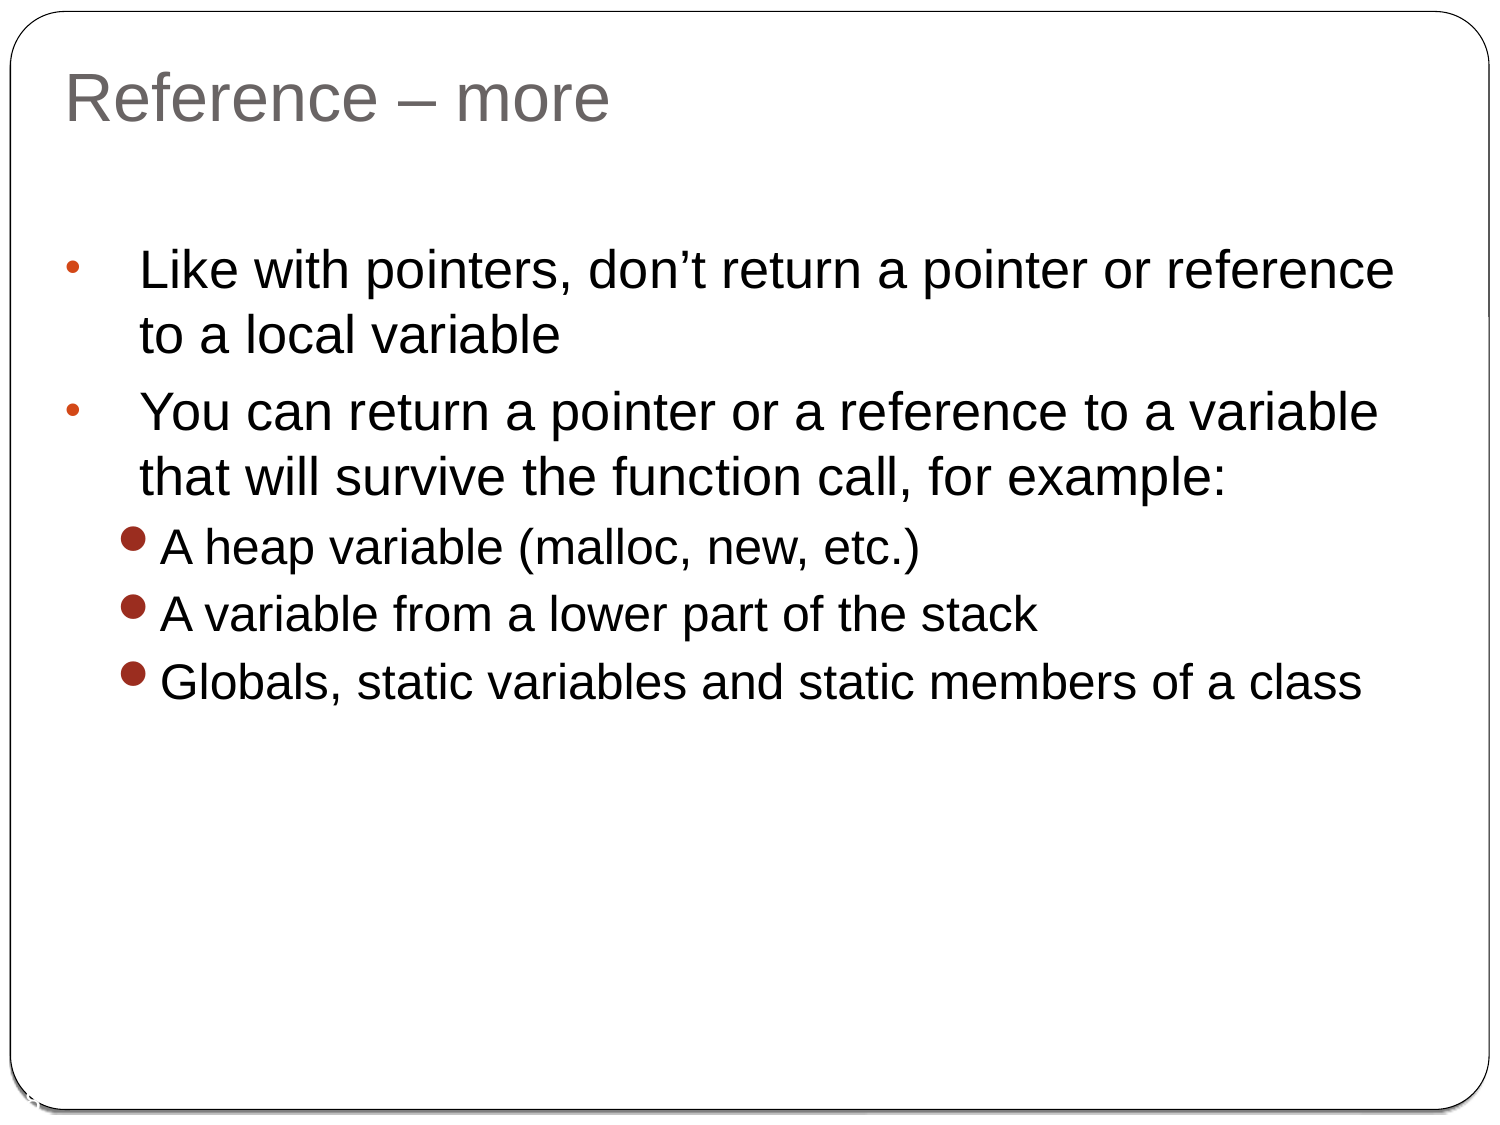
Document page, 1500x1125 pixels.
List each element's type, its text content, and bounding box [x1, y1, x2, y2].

title Reference – more [50, 45, 1450, 149]
list Like with pointers, don’t return a pointer or reference to a local variable You can return a pointer or a reference to a variable that will survive the function call, for example: A heap variable (malloc, new, etc.) A variable from a lower part of the stack Globals, static variables and static members of a class [50, 149, 1450, 1088]
slide_number <number> [0, 1074, 50, 1125]
